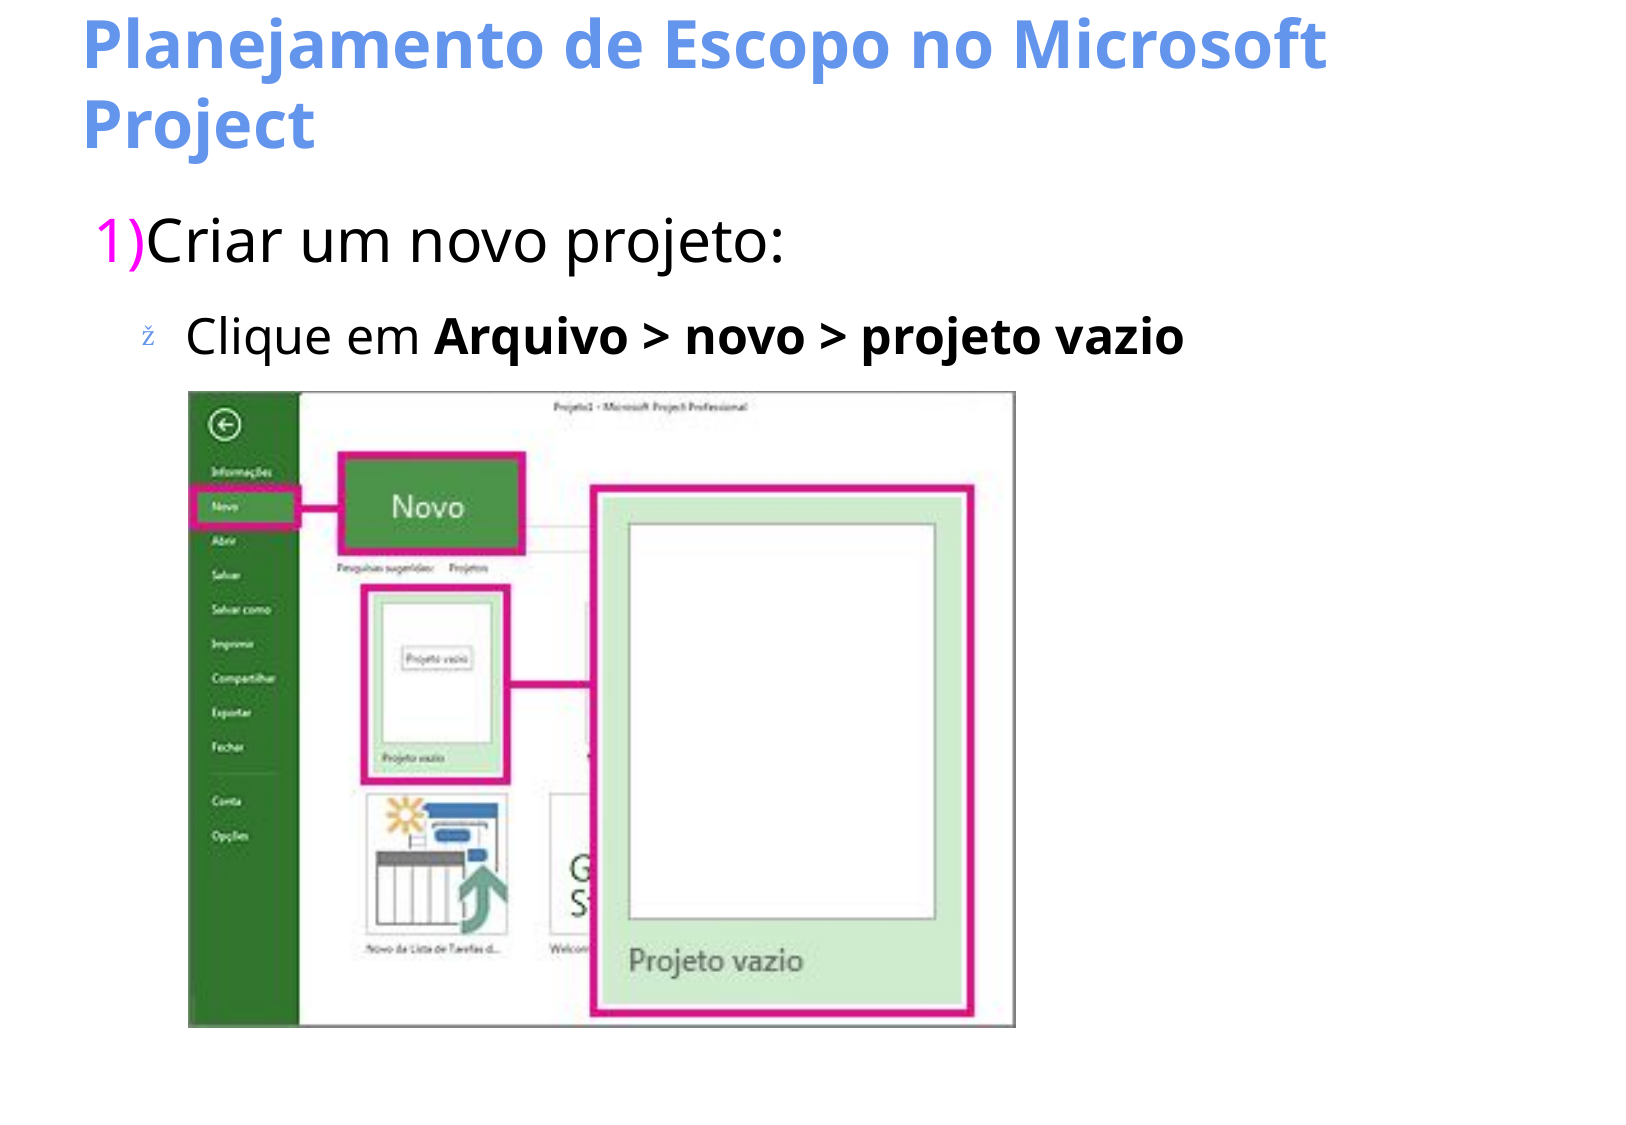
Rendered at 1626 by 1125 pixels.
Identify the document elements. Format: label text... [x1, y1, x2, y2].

picture [188, 391, 1016, 1028]
title Planejamento de Escopo no Microsoft Project [81, 41, 1544, 122]
list Criar um novo projeto: Clique em Arquivo > novo > projeto vazio [81, 165, 1544, 1016]
